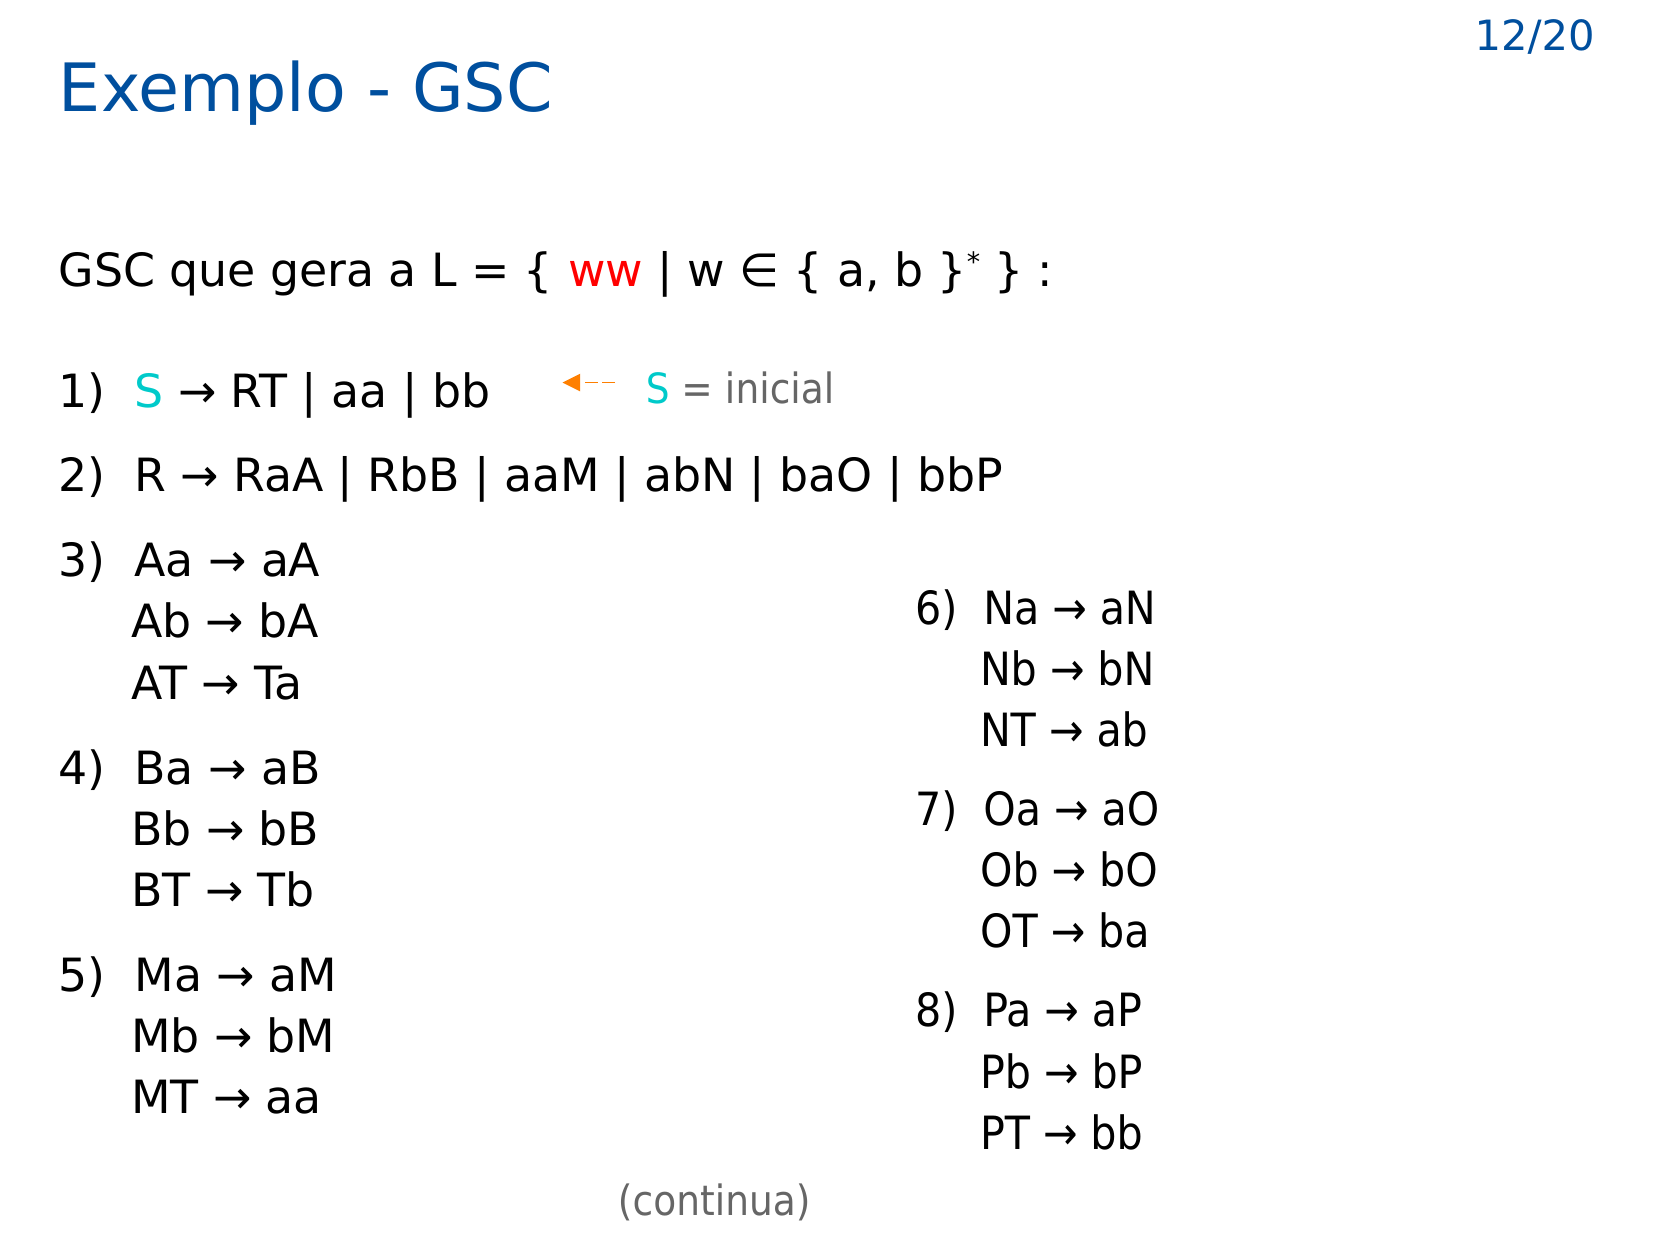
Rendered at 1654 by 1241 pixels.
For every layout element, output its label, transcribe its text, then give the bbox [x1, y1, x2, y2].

text_box 6) Na → aN Nb → bN NT → ab 7) Oa → aO Ob → bO OT → ba 8) Pa → aP Pb → bP PT → bb [900, 566, 1329, 1173]
text_box (continua) [603, 1169, 873, 1233]
title Exemplo - GSC [59, 29, 1625, 148]
list GSC que gera a L = { ww | w ∈ { a, b }* } : 1) S → RT | aa | bb 2) R → RaA | RbB | aaM | abN | baO | bbP 3) Aa → aA Ab → bA AT → Ta 4) Ba → aB Bb → bB BT → Tb 5) Ma → aM Mb → bM MT → aa [59, 236, 1595, 1211]
text_box S = inicial [631, 357, 949, 421]
